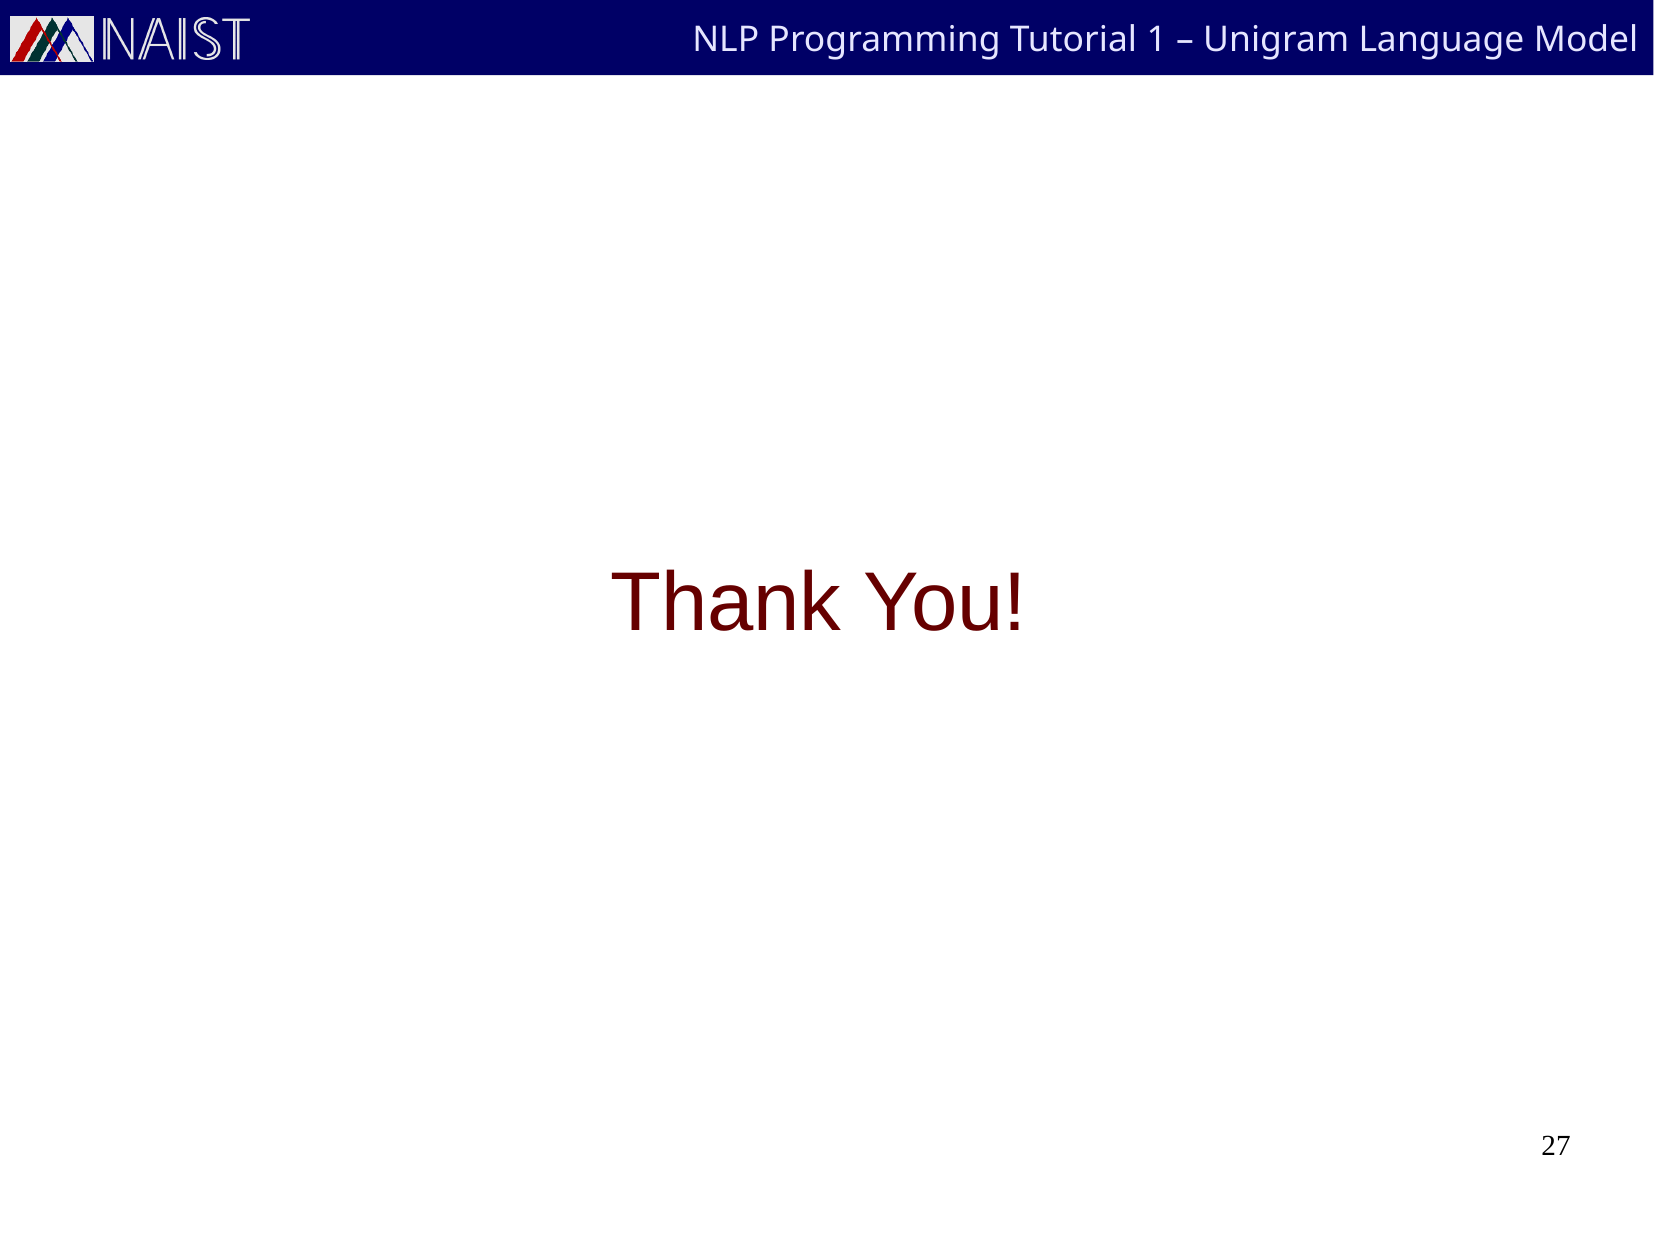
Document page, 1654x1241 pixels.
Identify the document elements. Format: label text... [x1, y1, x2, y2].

title Thank You! [75, 506, 1564, 698]
picture [10, 16, 94, 62]
picture [102, 17, 251, 60]
